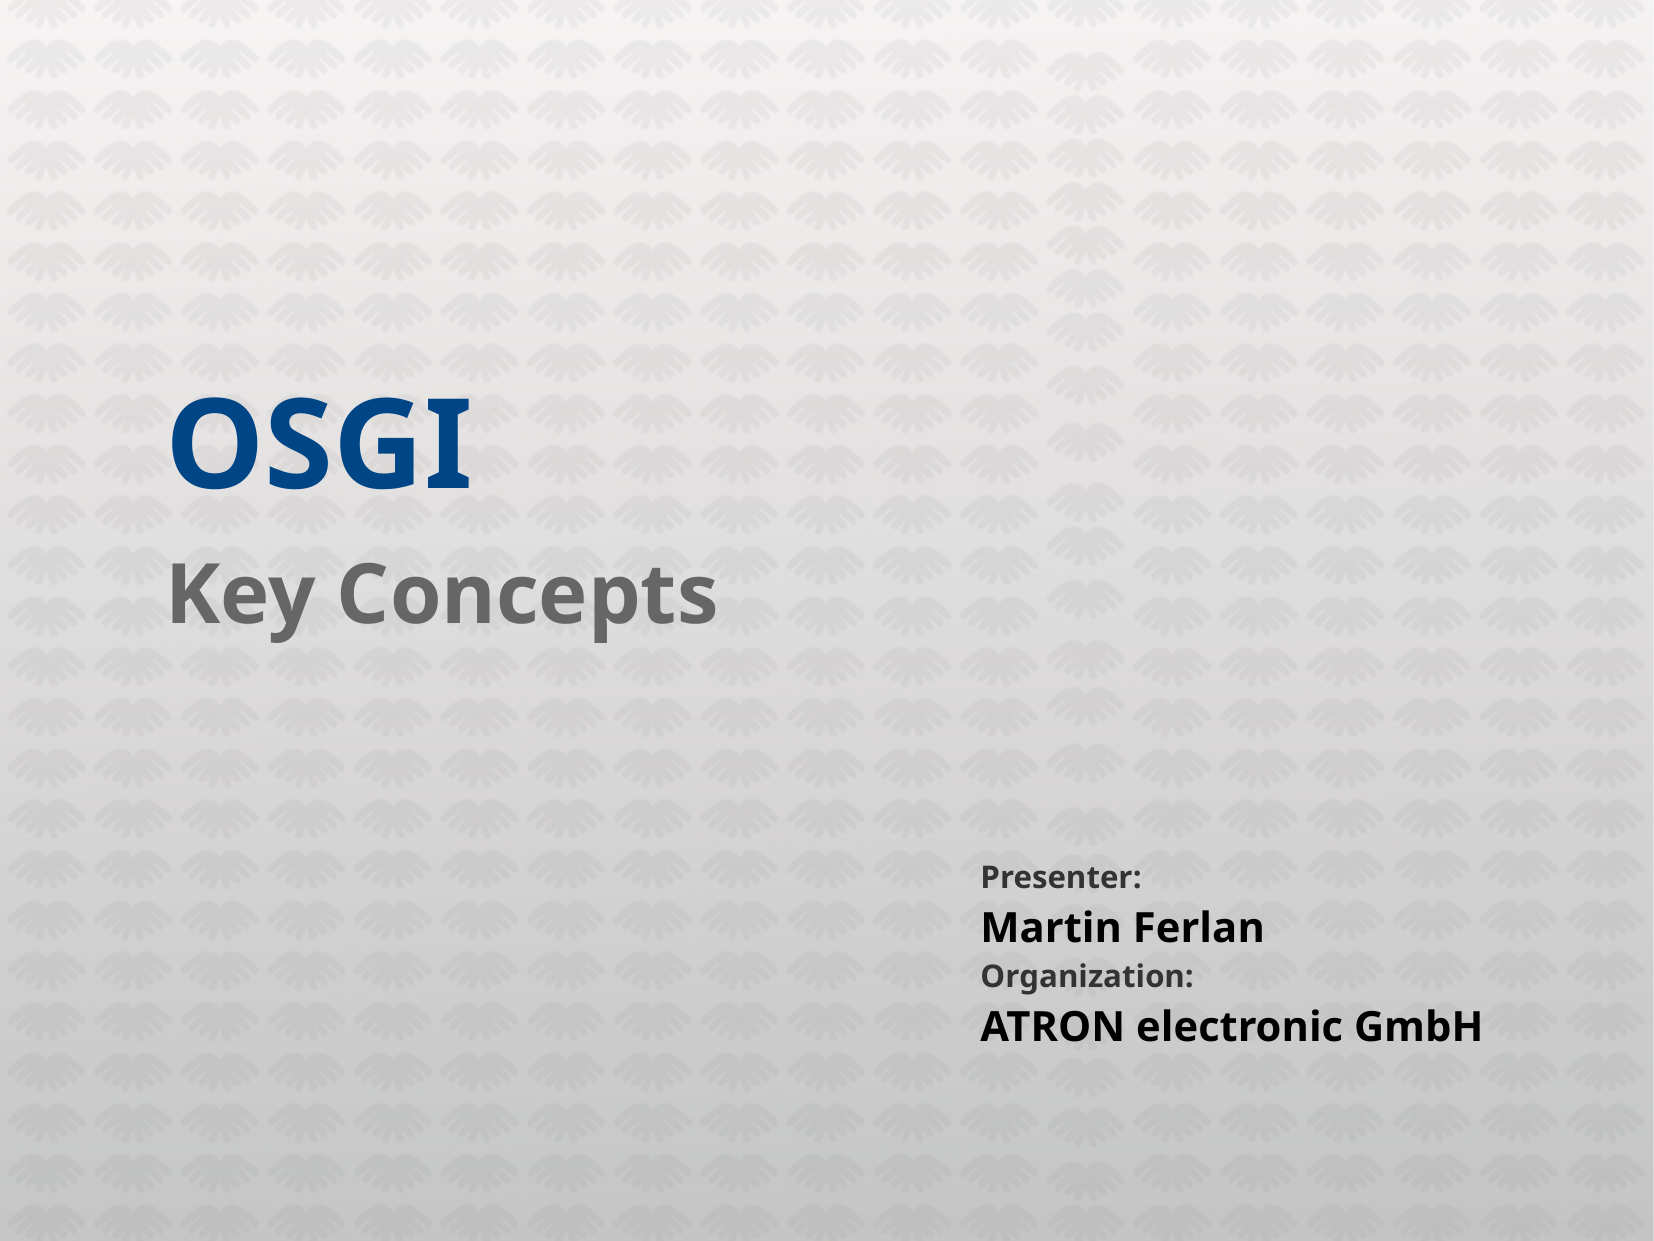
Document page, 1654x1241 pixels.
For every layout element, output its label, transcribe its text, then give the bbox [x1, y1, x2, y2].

text_box Presenter: Martin Ferlan Organization: ATRON electronic GmbH [980, 751, 1642, 1158]
subtitle Key Concepts [165, 520, 1312, 662]
picture [0, 0, 1654, 1241]
title OSGI [165, 336, 1359, 544]
